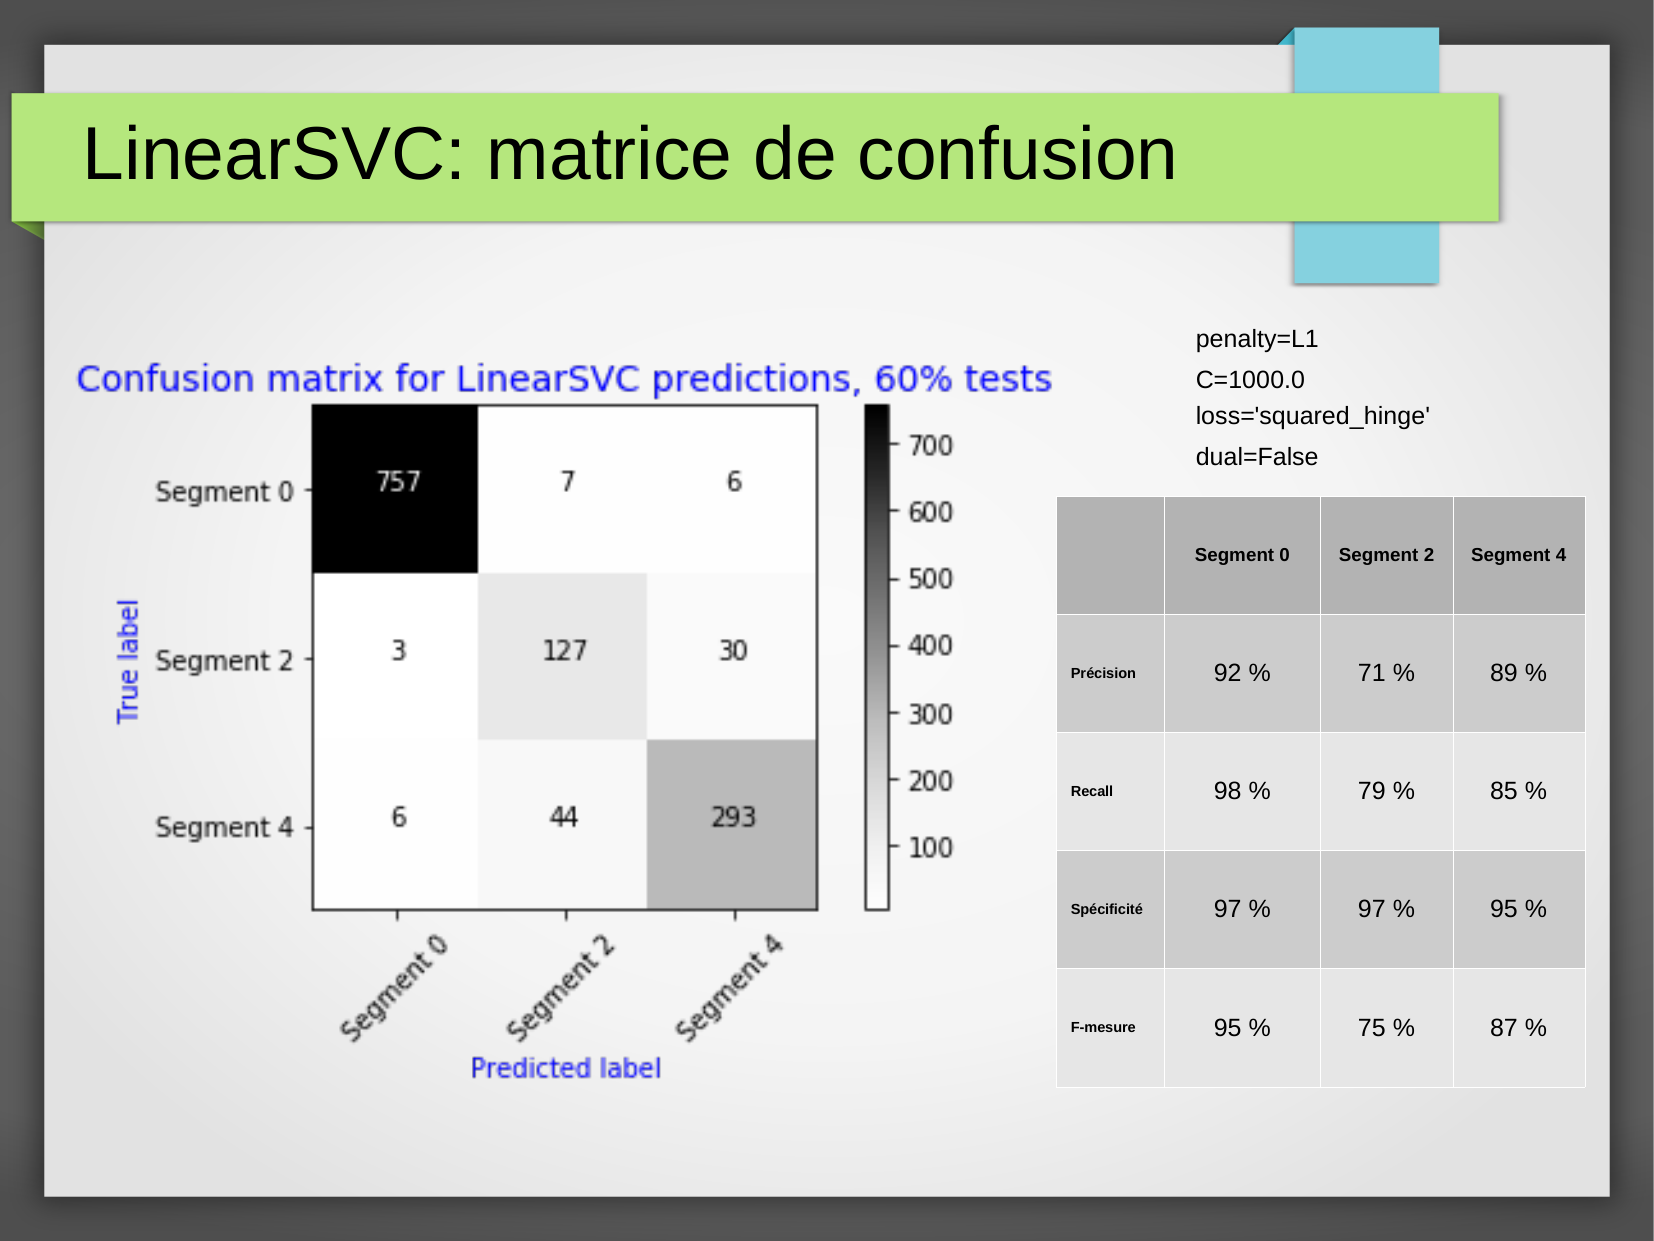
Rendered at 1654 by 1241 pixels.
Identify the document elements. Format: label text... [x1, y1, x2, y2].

table_cell 98 % [1165, 733, 1320, 850]
table_cell 92 % [1165, 615, 1320, 732]
table_cell 85 % [1454, 733, 1585, 850]
table_cell 95 % [1454, 851, 1585, 968]
table_cell Précision [1070, 615, 1164, 732]
table_cell 71 % [1321, 615, 1453, 732]
text_box dual=False [1181, 435, 1453, 479]
table_header Segment 4 [1454, 497, 1585, 614]
table_cell 95 % [1165, 969, 1320, 1087]
table_cell Recall [1070, 733, 1164, 850]
table_cell 89 % [1454, 615, 1585, 732]
text_box loss='squared_hinge' [1181, 394, 1453, 435]
table_cell 87 % [1454, 969, 1585, 1087]
table_cell Spécificité [1070, 851, 1164, 968]
text_box C=1000.0 [1181, 361, 1453, 394]
title LinearSVC: matrice de confusion [82, 94, 1477, 213]
table_cell 79 % [1321, 733, 1453, 850]
table_cell 75 % [1321, 969, 1453, 1087]
table_header [1070, 497, 1164, 614]
text_box penalty=L1 [1181, 317, 1453, 361]
table_header Segment 2 [1321, 497, 1453, 614]
picture [0, 0, 1654, 1241]
table_cell 97 % [1165, 851, 1320, 968]
table_header Segment 0 [1165, 497, 1320, 614]
table_cell F-mesure [1070, 969, 1164, 1087]
table_cell 97 % [1321, 851, 1453, 968]
